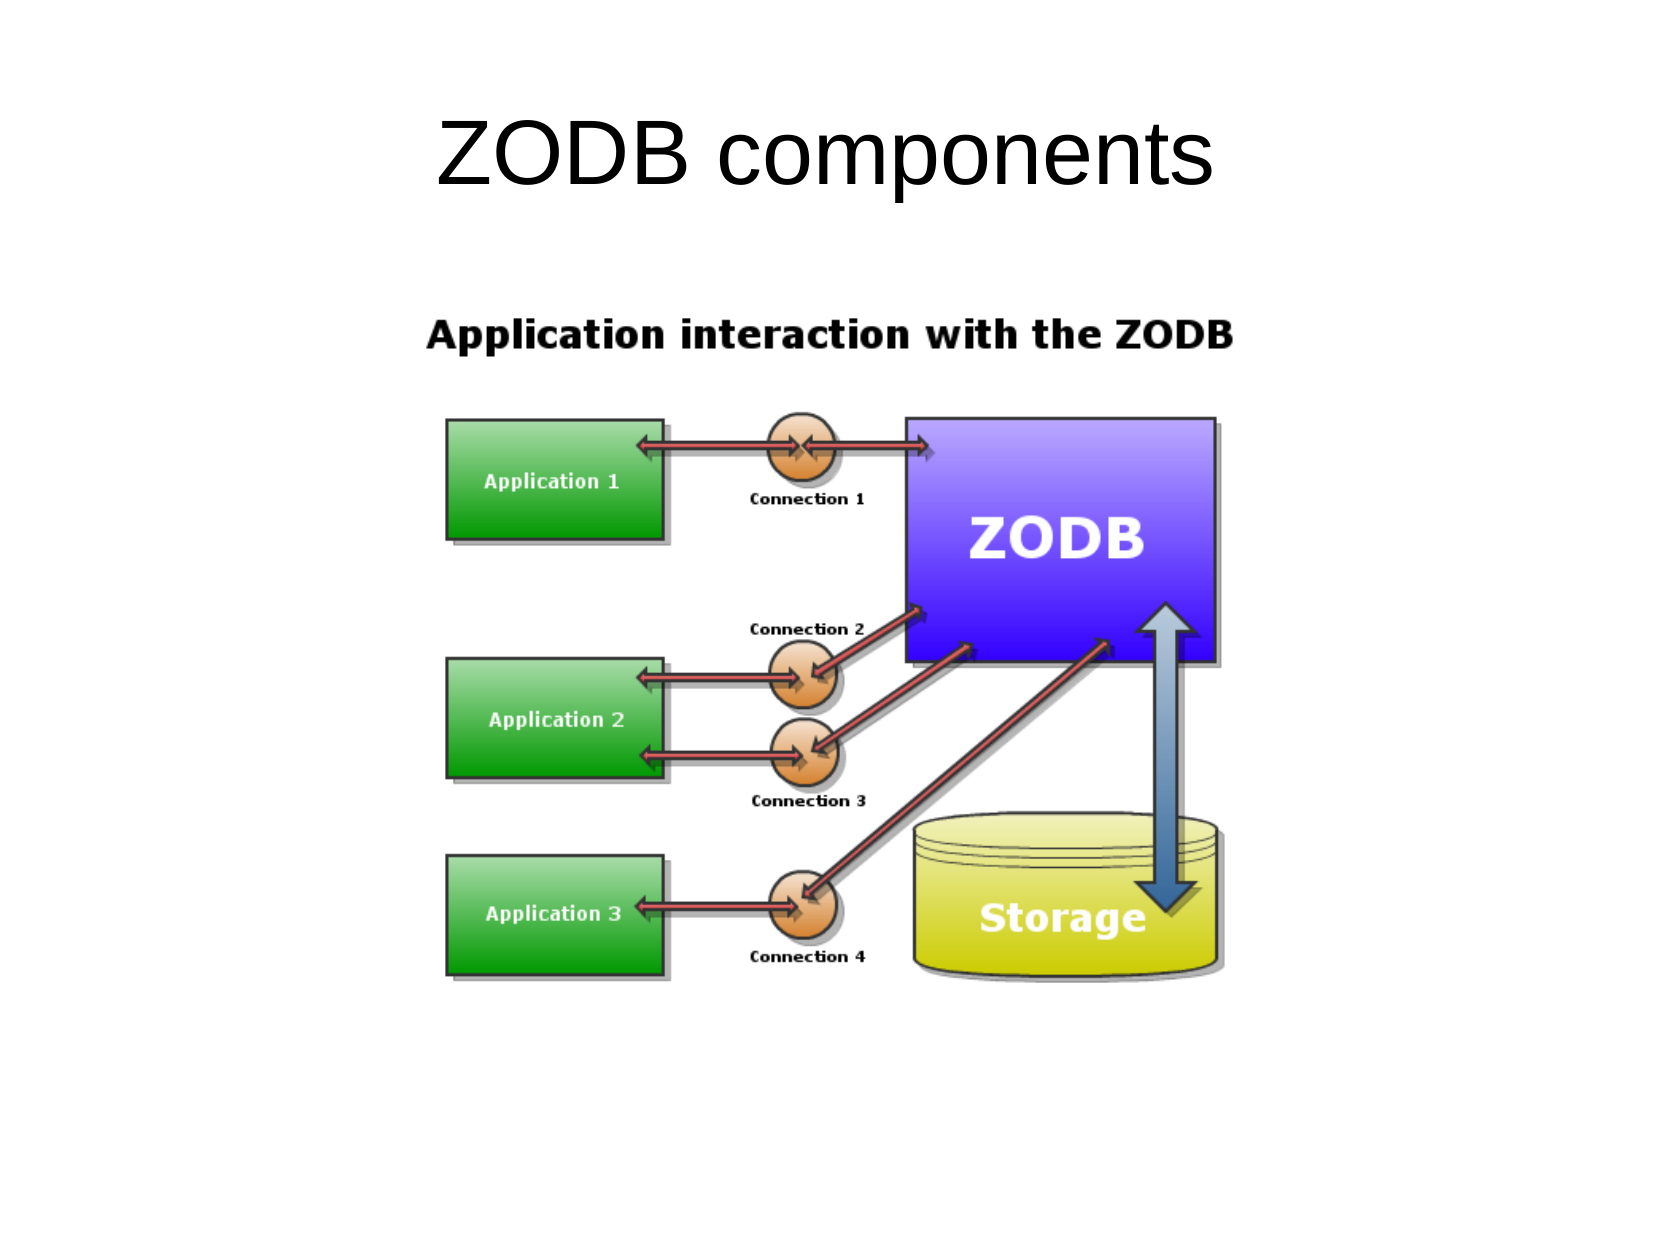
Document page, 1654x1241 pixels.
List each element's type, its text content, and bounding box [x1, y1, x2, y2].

picture [382, 290, 1271, 1010]
title ZODB components [82, 49, 1571, 257]
